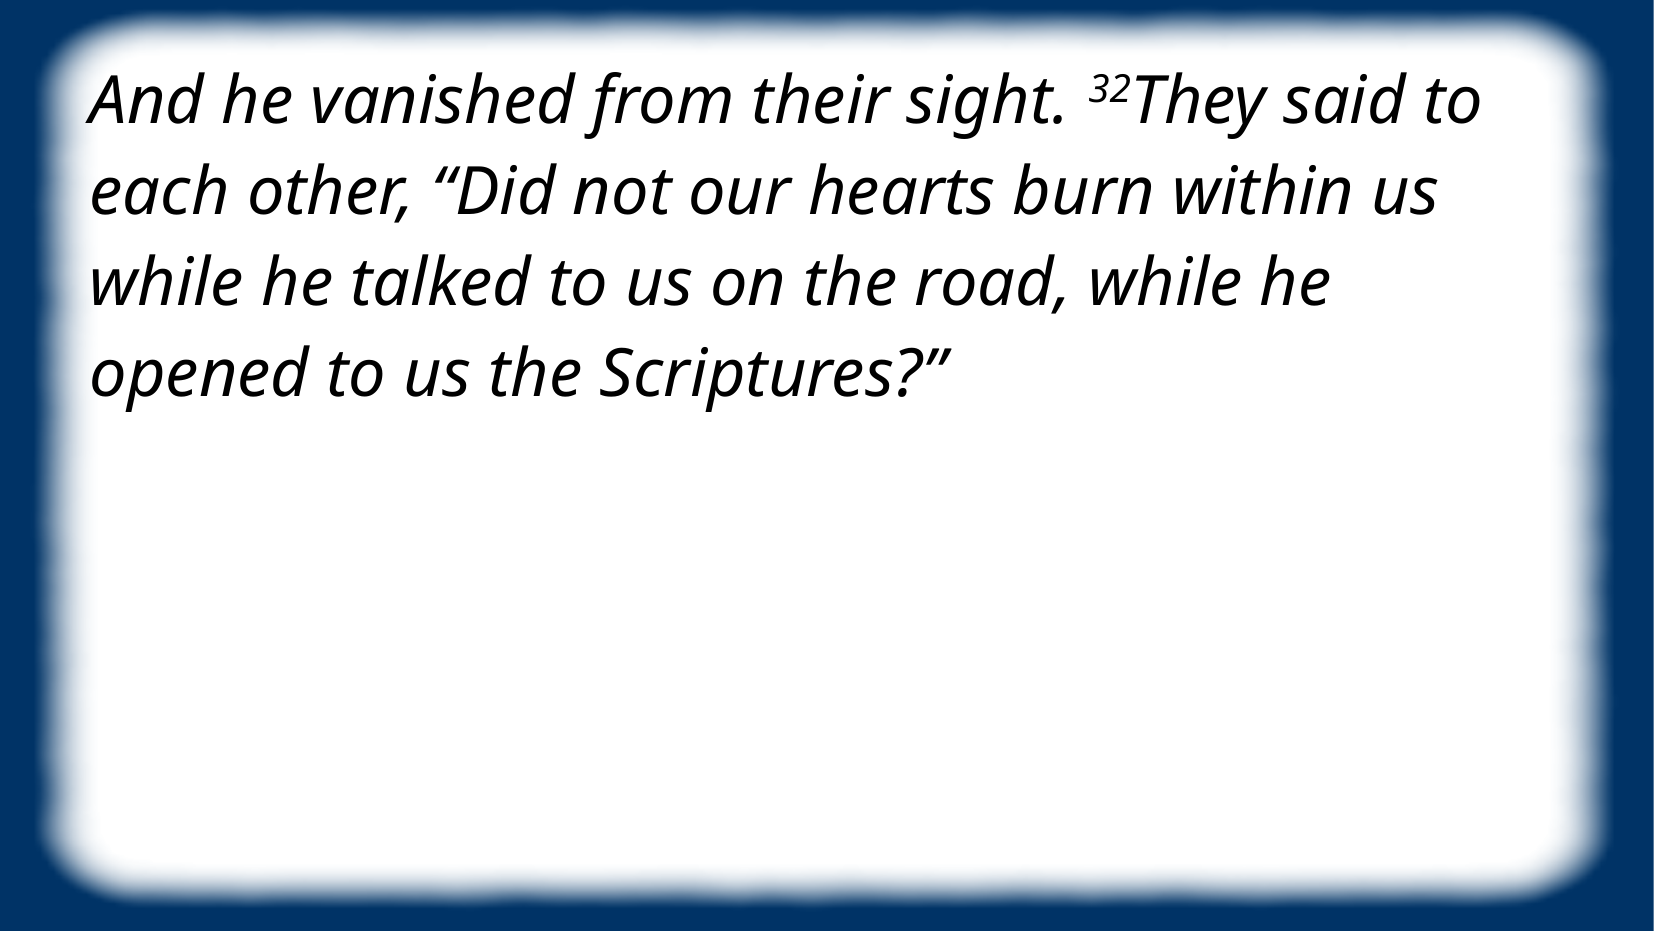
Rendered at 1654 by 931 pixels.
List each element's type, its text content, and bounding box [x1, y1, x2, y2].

picture [0, 0, 1654, 931]
text_box And he vanished from their sight. 32They said to each other, “Did not our hearts burn within us while he talked to us on the road, while he opened to us the Scriptures?” [75, 45, 1576, 451]
